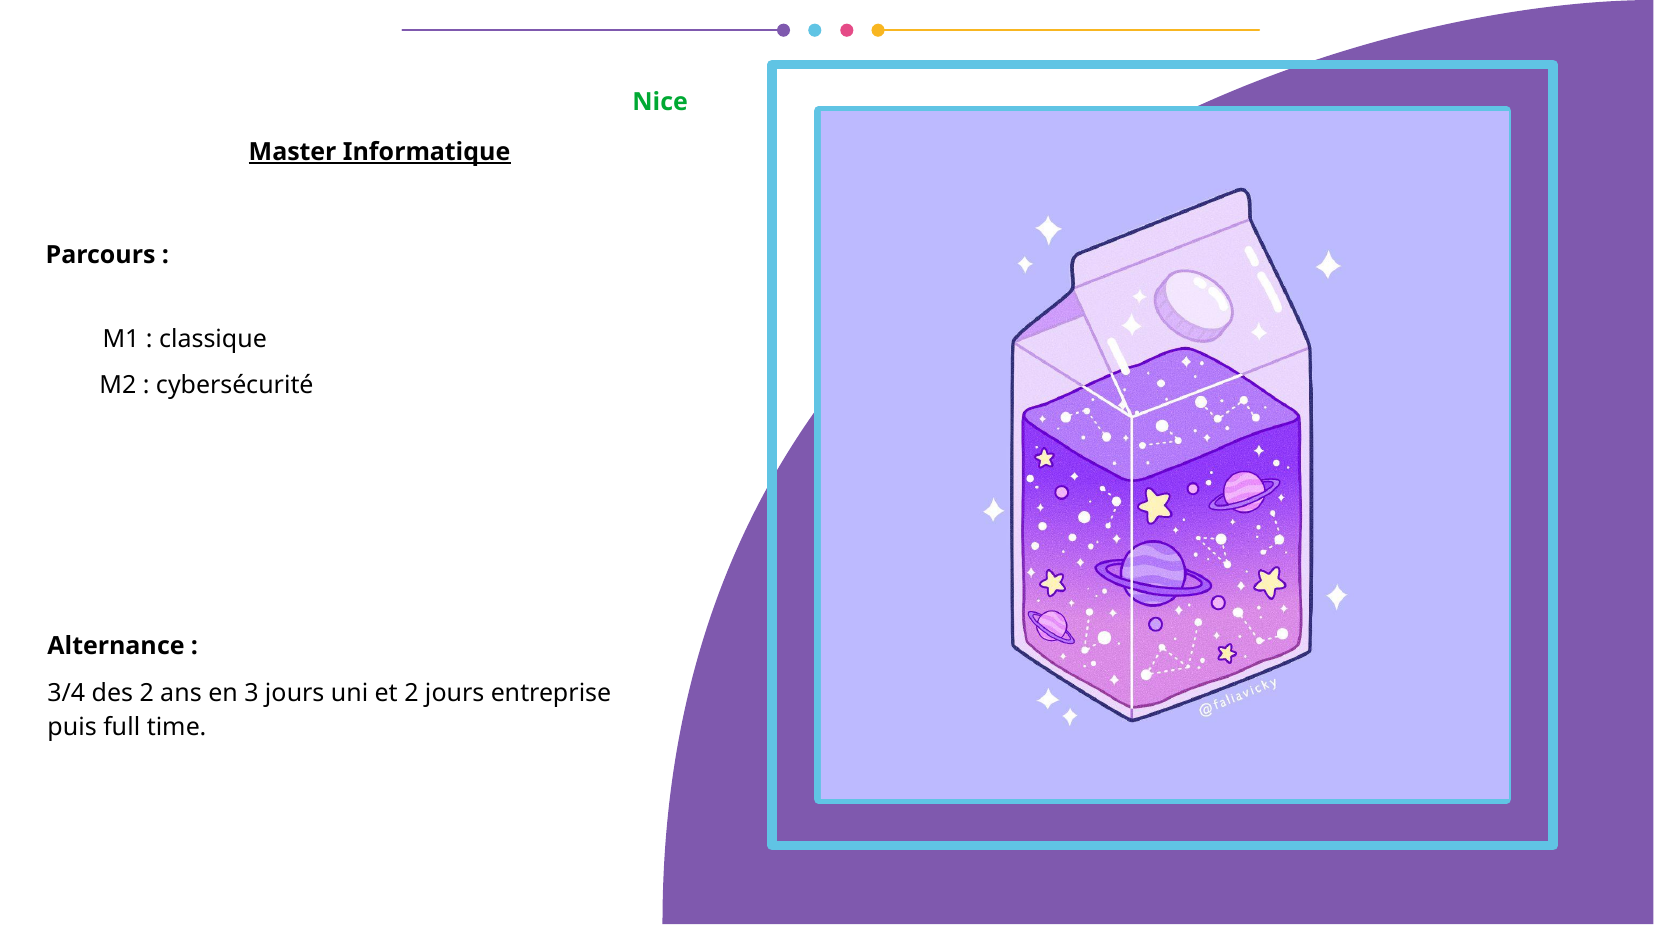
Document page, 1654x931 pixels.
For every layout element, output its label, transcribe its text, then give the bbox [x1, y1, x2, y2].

title M2 : cybersécurité [88, 354, 325, 414]
title Parcours : [37, 236, 178, 272]
title Master Informatique [147, 59, 612, 243]
title M1 : classique [59, 320, 311, 355]
title Nice [590, 82, 731, 119]
text_box Alternance : [32, 620, 325, 666]
text_box [820, 111, 1509, 800]
text_box 3/4 des 2 ans en 3 jours uni et 2 jours entreprise puis full time. [32, 666, 650, 886]
